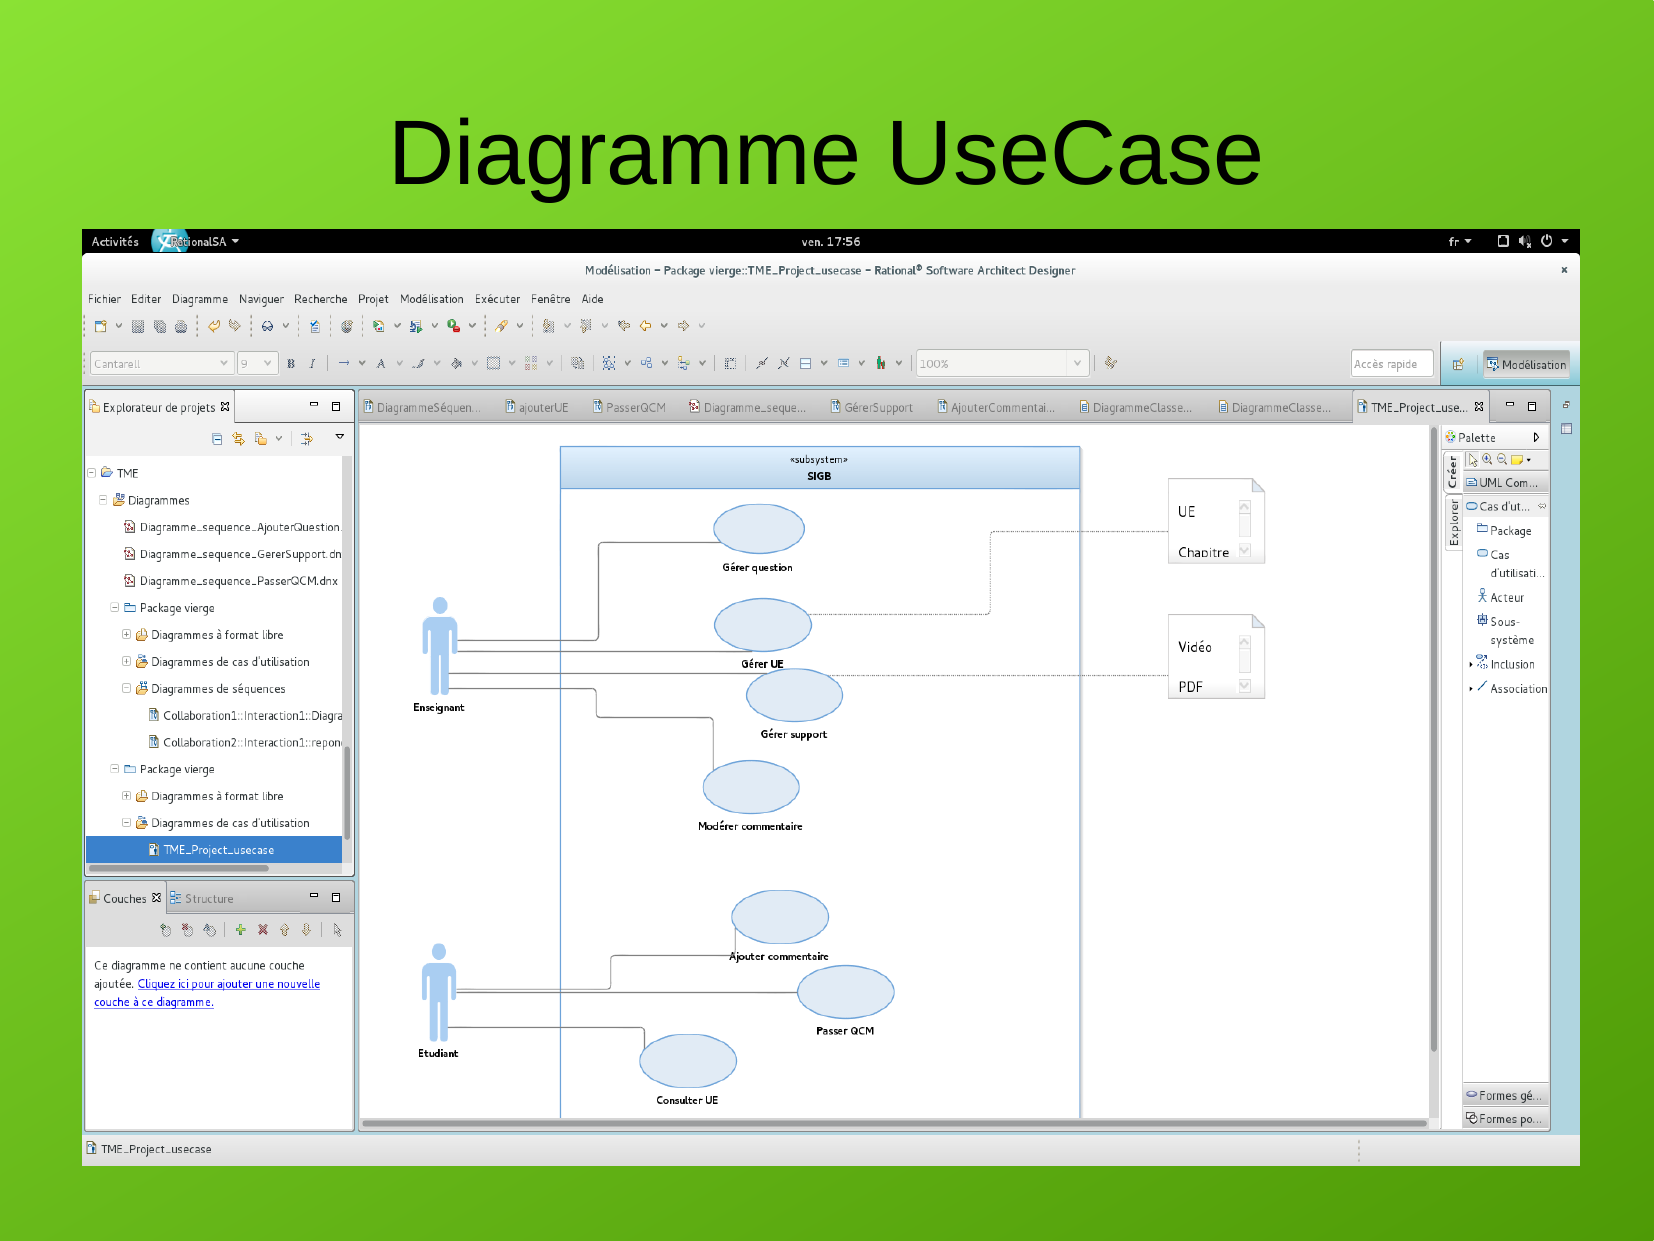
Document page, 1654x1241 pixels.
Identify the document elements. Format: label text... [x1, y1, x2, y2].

title Diagramme UseCase [82, 49, 1571, 229]
picture [82, 229, 1580, 1166]
